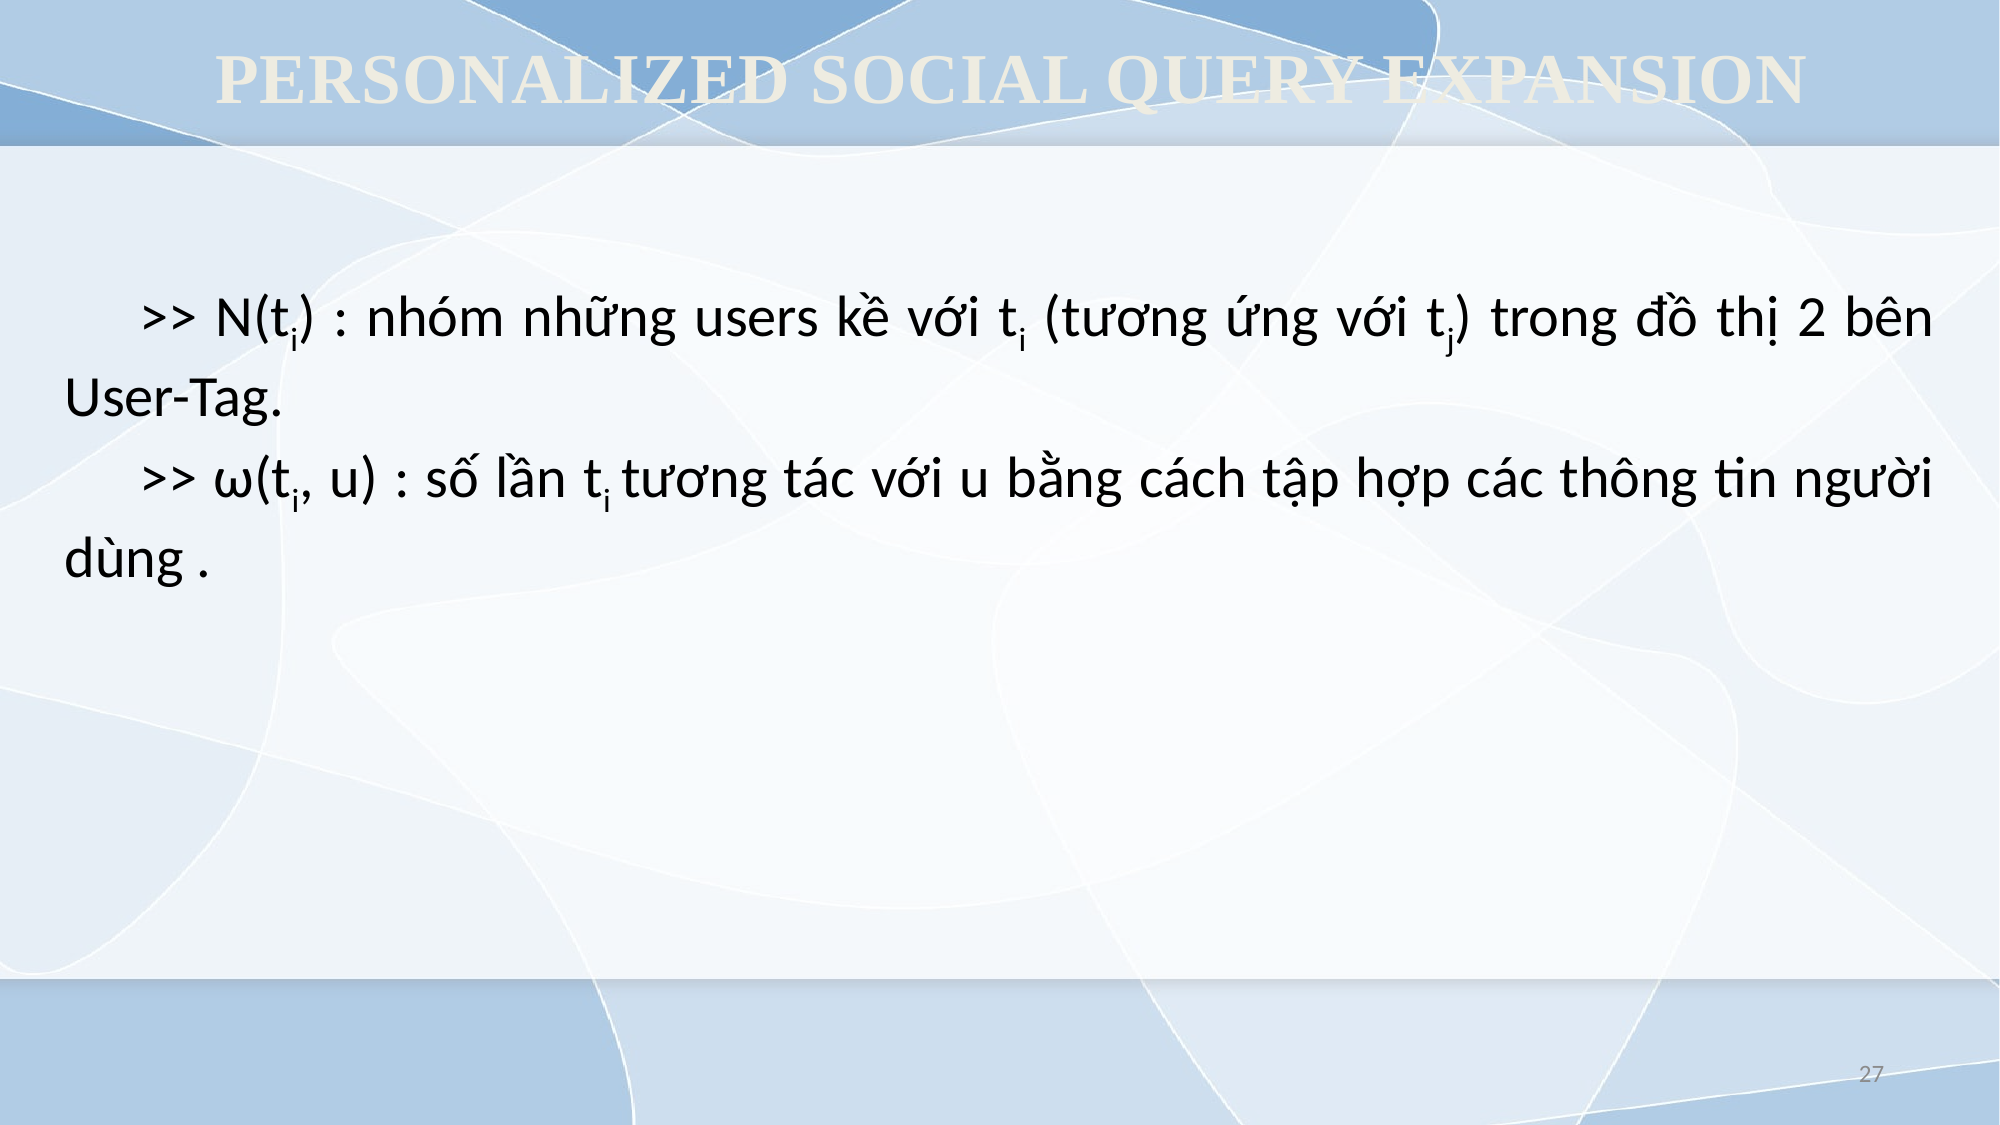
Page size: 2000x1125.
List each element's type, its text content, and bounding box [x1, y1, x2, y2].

slide_number <number> [1432, 1042, 1900, 1103]
list >> N(ti) : nhóm những users kề với ti (tương ứng với tj) trong đồ thị 2 bên User-Tag. >> ω(ti, u) : số lần ti tương tác với u bằng cách tập hợp các thông tin người dùng . [49, 262, 1950, 925]
title PERSONALIZED SOCIAL QUERY EXPANSION [24, 0, 2000, 150]
